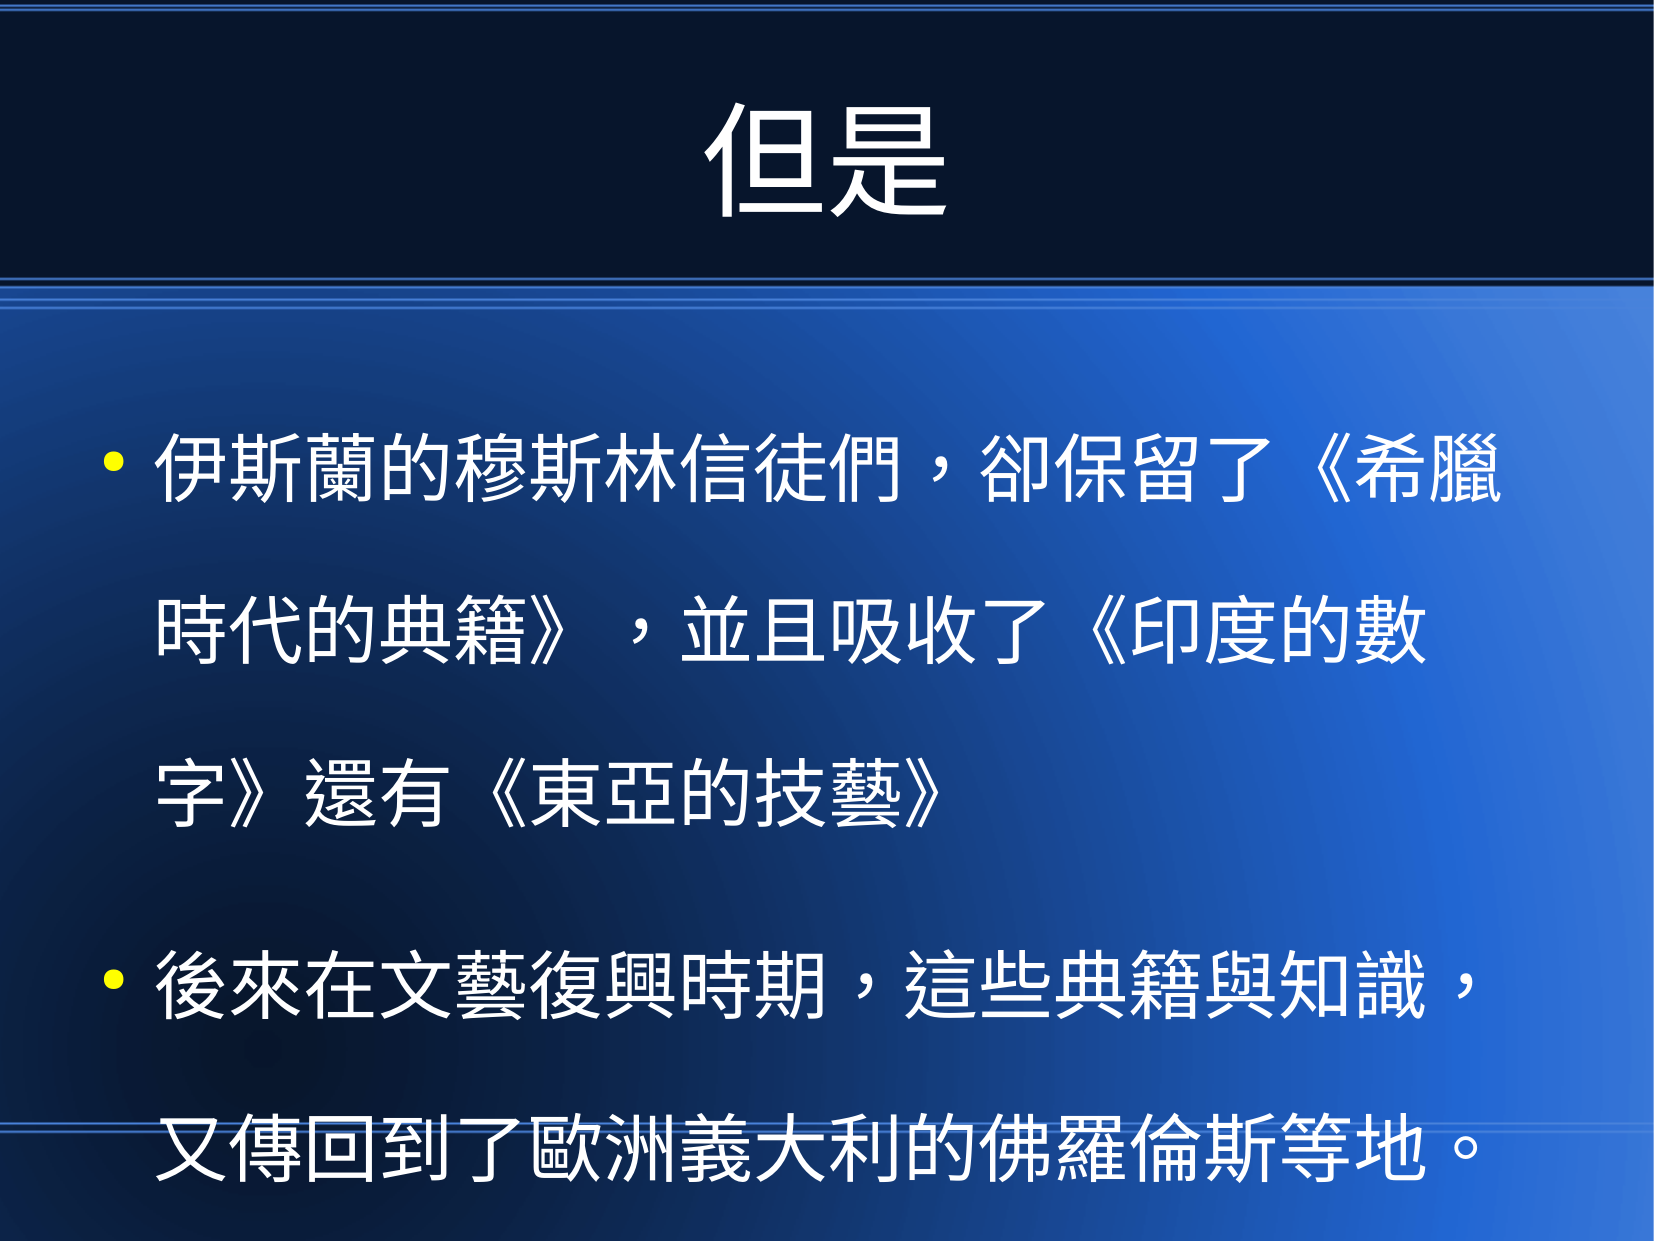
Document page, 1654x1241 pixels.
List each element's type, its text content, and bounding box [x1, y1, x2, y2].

list 伊斯蘭的穆斯林信徒們，卻保留了《希臘時代的典籍》，並且吸收了《印度的數字》還有《東亞的技藝》 後來在文藝復興時期，這些典籍與知識，又傳回到了歐洲義大利的佛羅倫斯等地。 [82, 355, 1571, 1241]
title 但是 [82, 49, 1571, 257]
picture [0, 0, 1654, 1241]
